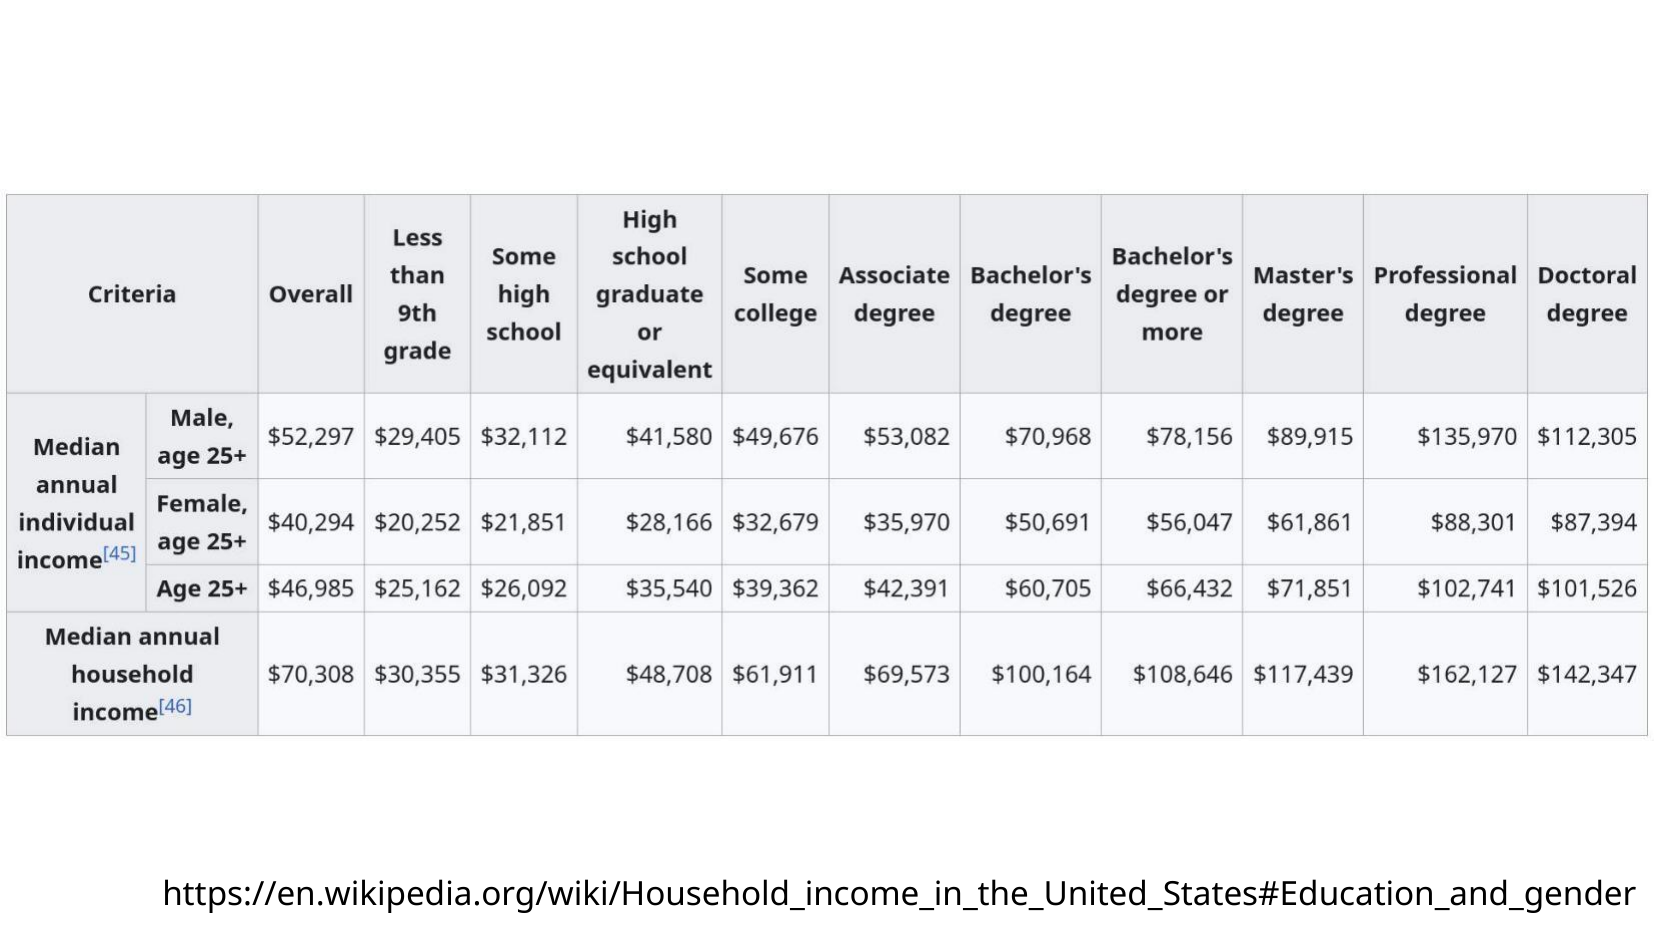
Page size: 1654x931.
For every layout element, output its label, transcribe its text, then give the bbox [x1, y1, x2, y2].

text_box https://en.wikipedia.org/wiki/Household_income_in_the_United_States#Education_and_gender [47, 862, 1654, 921]
picture [0, 189, 1654, 741]
